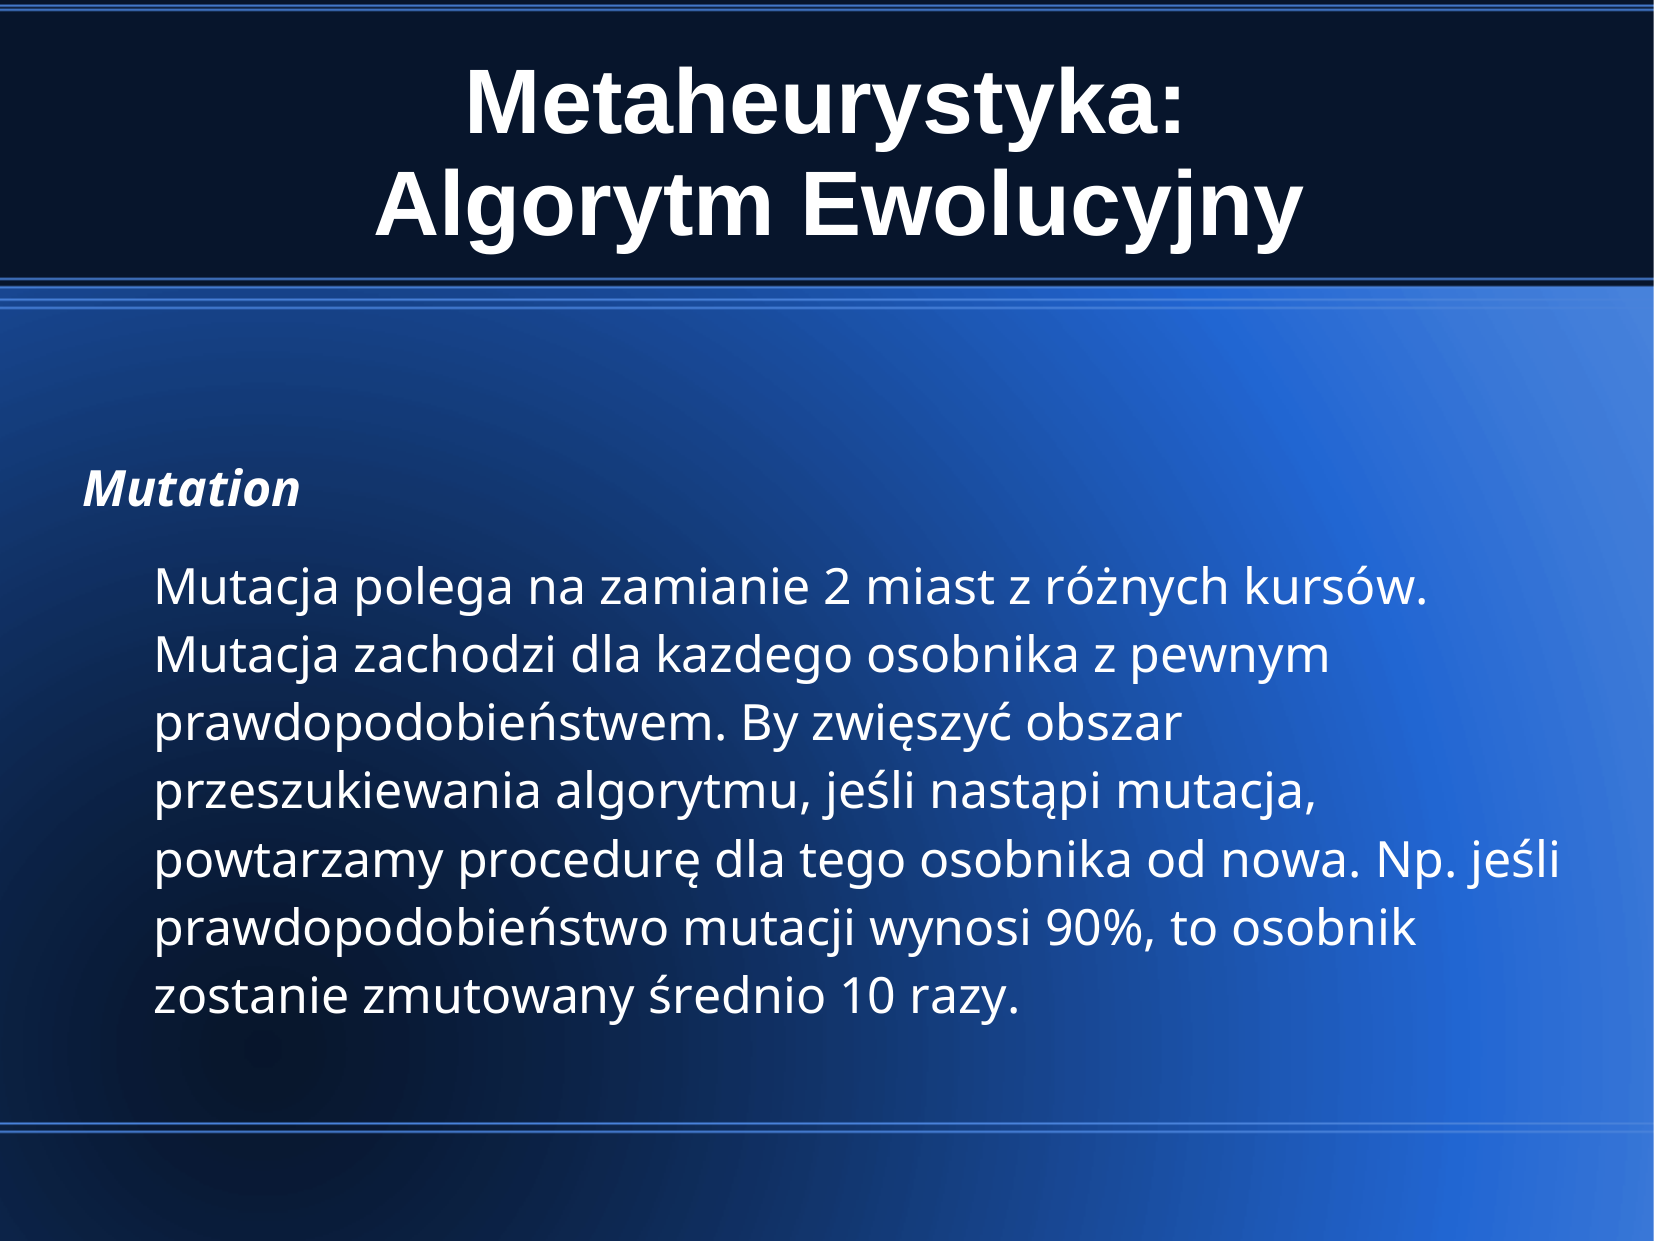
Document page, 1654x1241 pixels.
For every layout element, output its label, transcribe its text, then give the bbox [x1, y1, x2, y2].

title Metaheurystyka: Algorytm Ewolucyjny [82, 49, 1571, 257]
list Mutation Mutacja polega na zamianie 2 miast z różnych kursów. Mutacja zachodzi dla kazdego osobnika z pewnym prawdopodobieństwem. By zwięszyć obszar przeszukiewania algorytmu, jeśli nastąpi mutacja, powtarzamy procedurę dla tego osobnika od nowa. Np. jeśli prawdopodobieństwo mutacji wynosi 90%, to osobnik zostanie zmutowany średnio 10 razy. [82, 355, 1571, 1075]
picture [0, 0, 1654, 1241]
